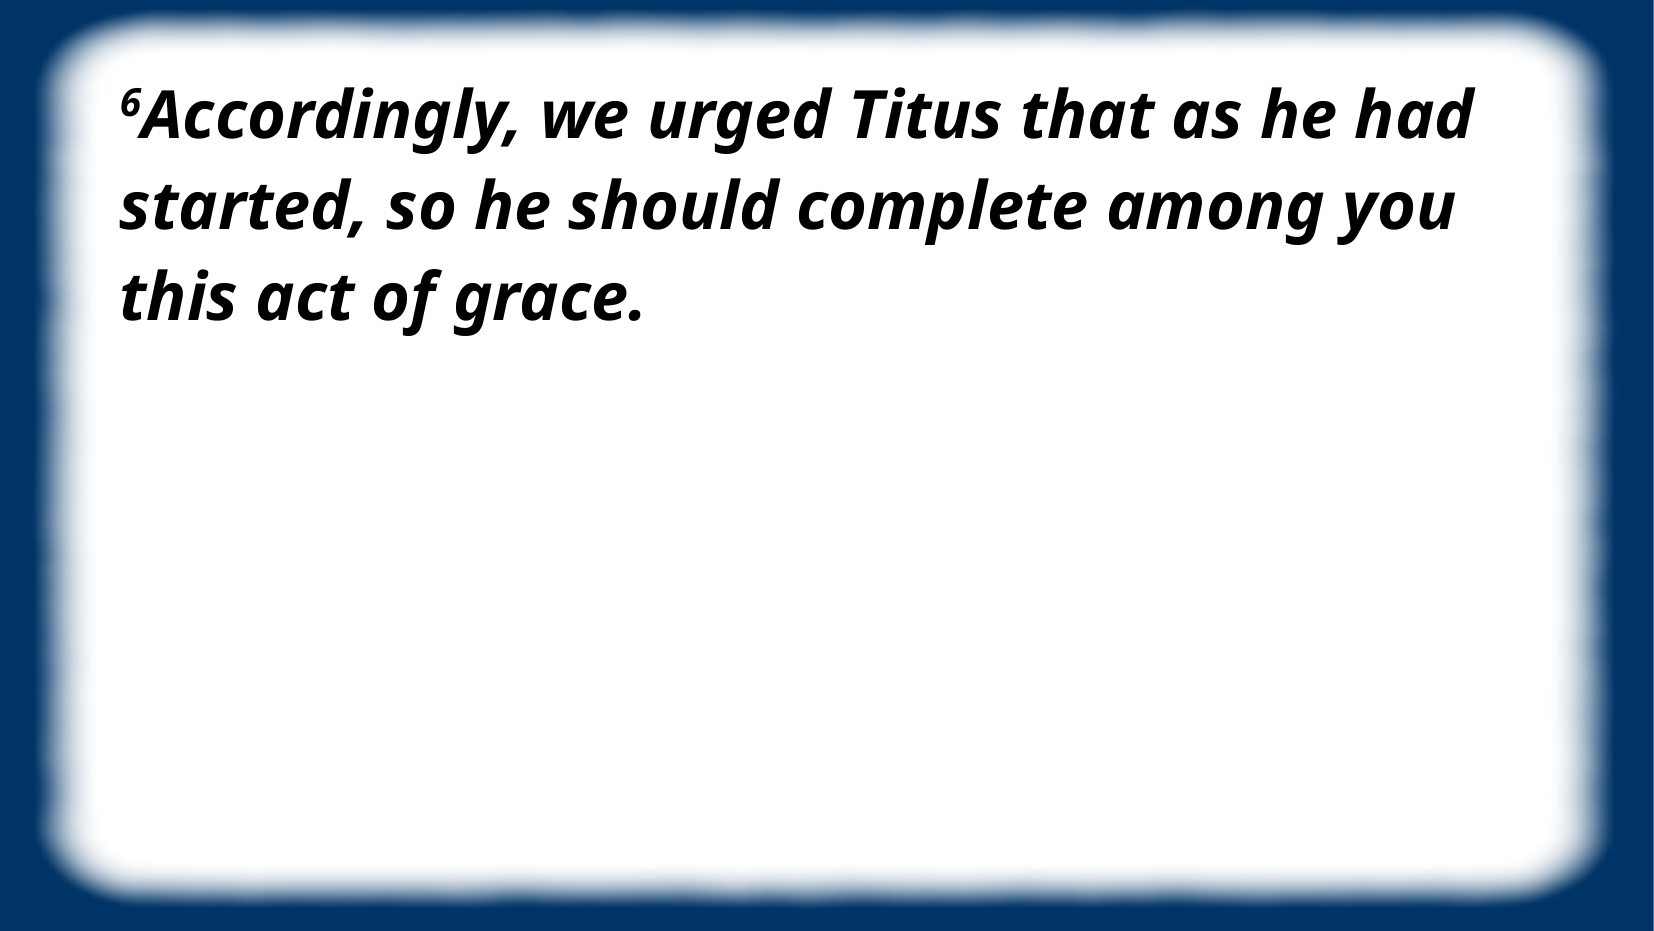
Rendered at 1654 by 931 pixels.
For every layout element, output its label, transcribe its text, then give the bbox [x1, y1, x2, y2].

text_box 6Accordingly, we urged Titus that as he had started, so he should complete among you this act of grace. [105, 60, 1546, 342]
picture [0, 0, 1654, 931]
